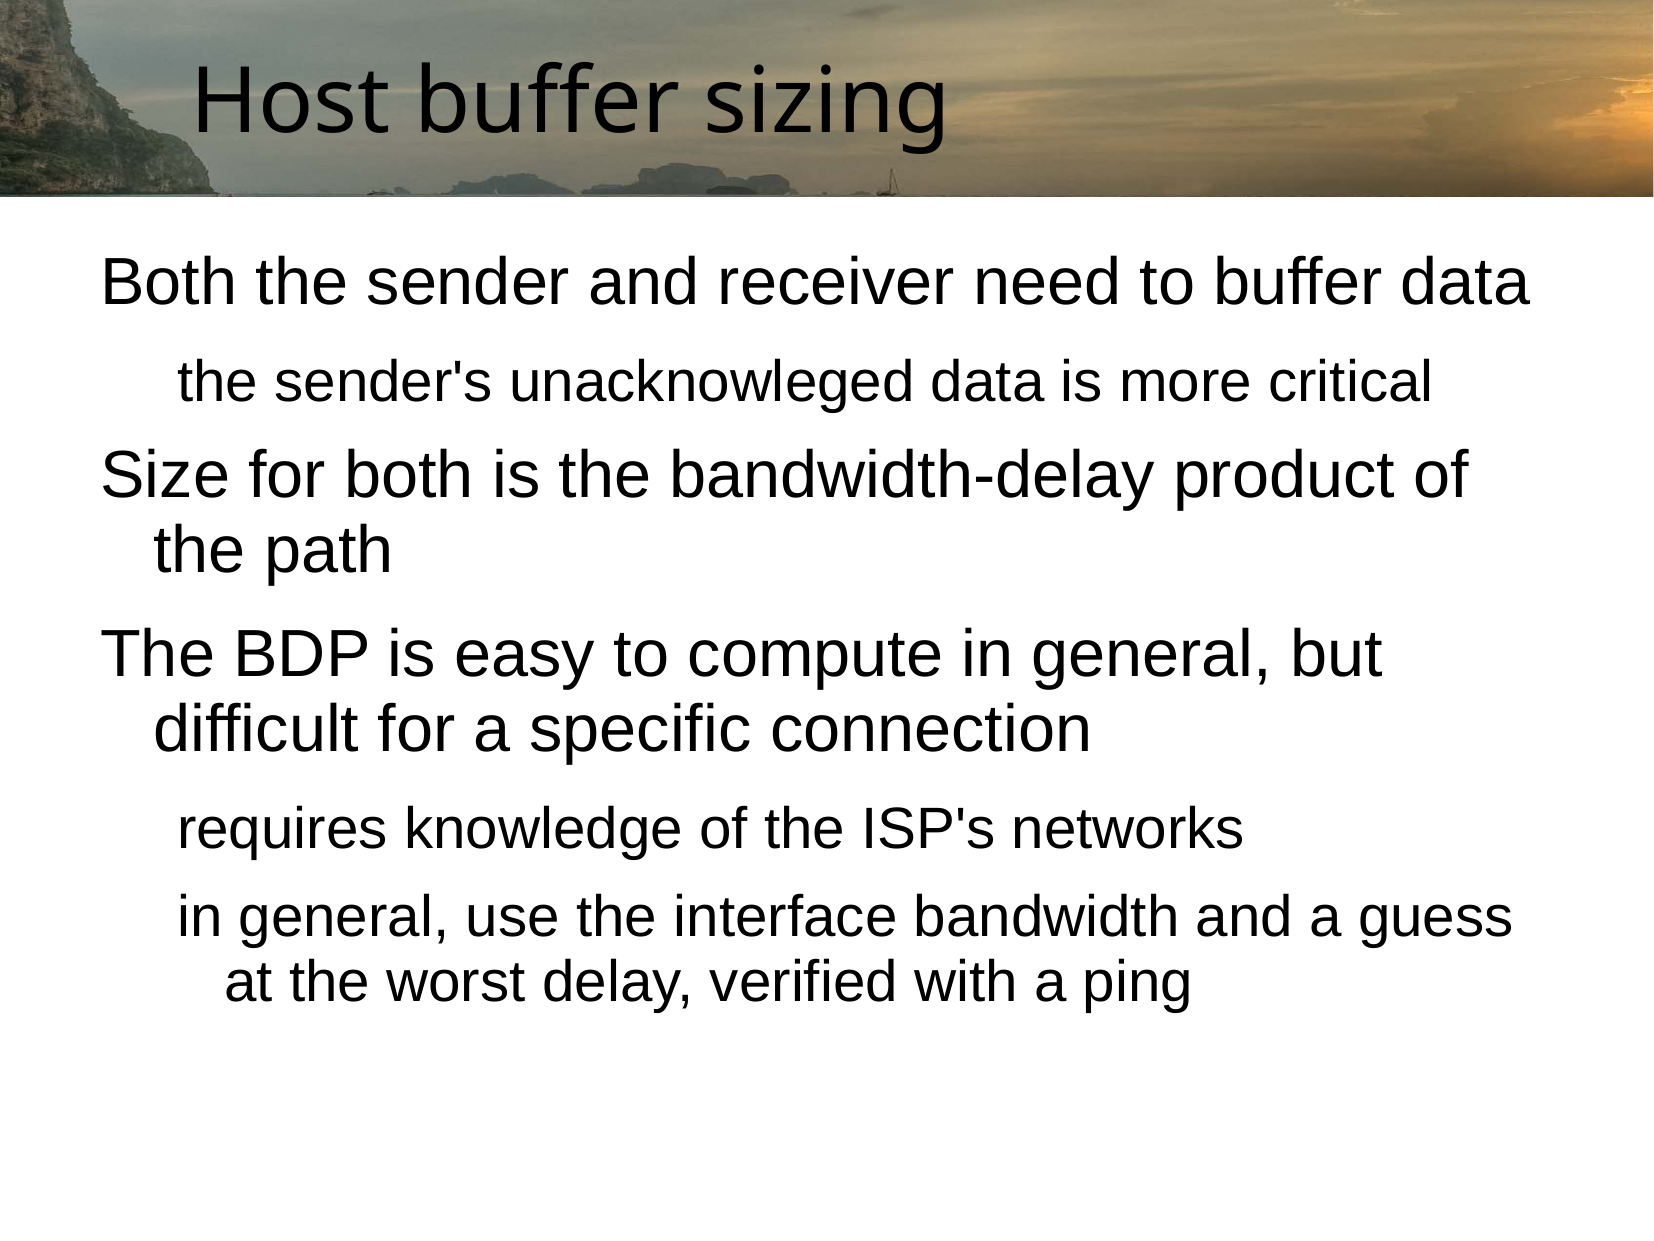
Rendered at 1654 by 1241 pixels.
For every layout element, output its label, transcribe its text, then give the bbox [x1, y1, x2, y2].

title Host buffer sizing [190, 0, 1571, 194]
picture [0, 0, 1654, 197]
list Both the sender and receiver need to buffer data the sender's unacknowleged data is more critical Size for both is the bandwidth-delay product of the path The BDP is easy to compute in general, but difficult for a specific connection requires knowledge of the ISP's networks in general, use the interface bandwidth and a guess at the worst delay, verified with a ping [82, 244, 1571, 1225]
